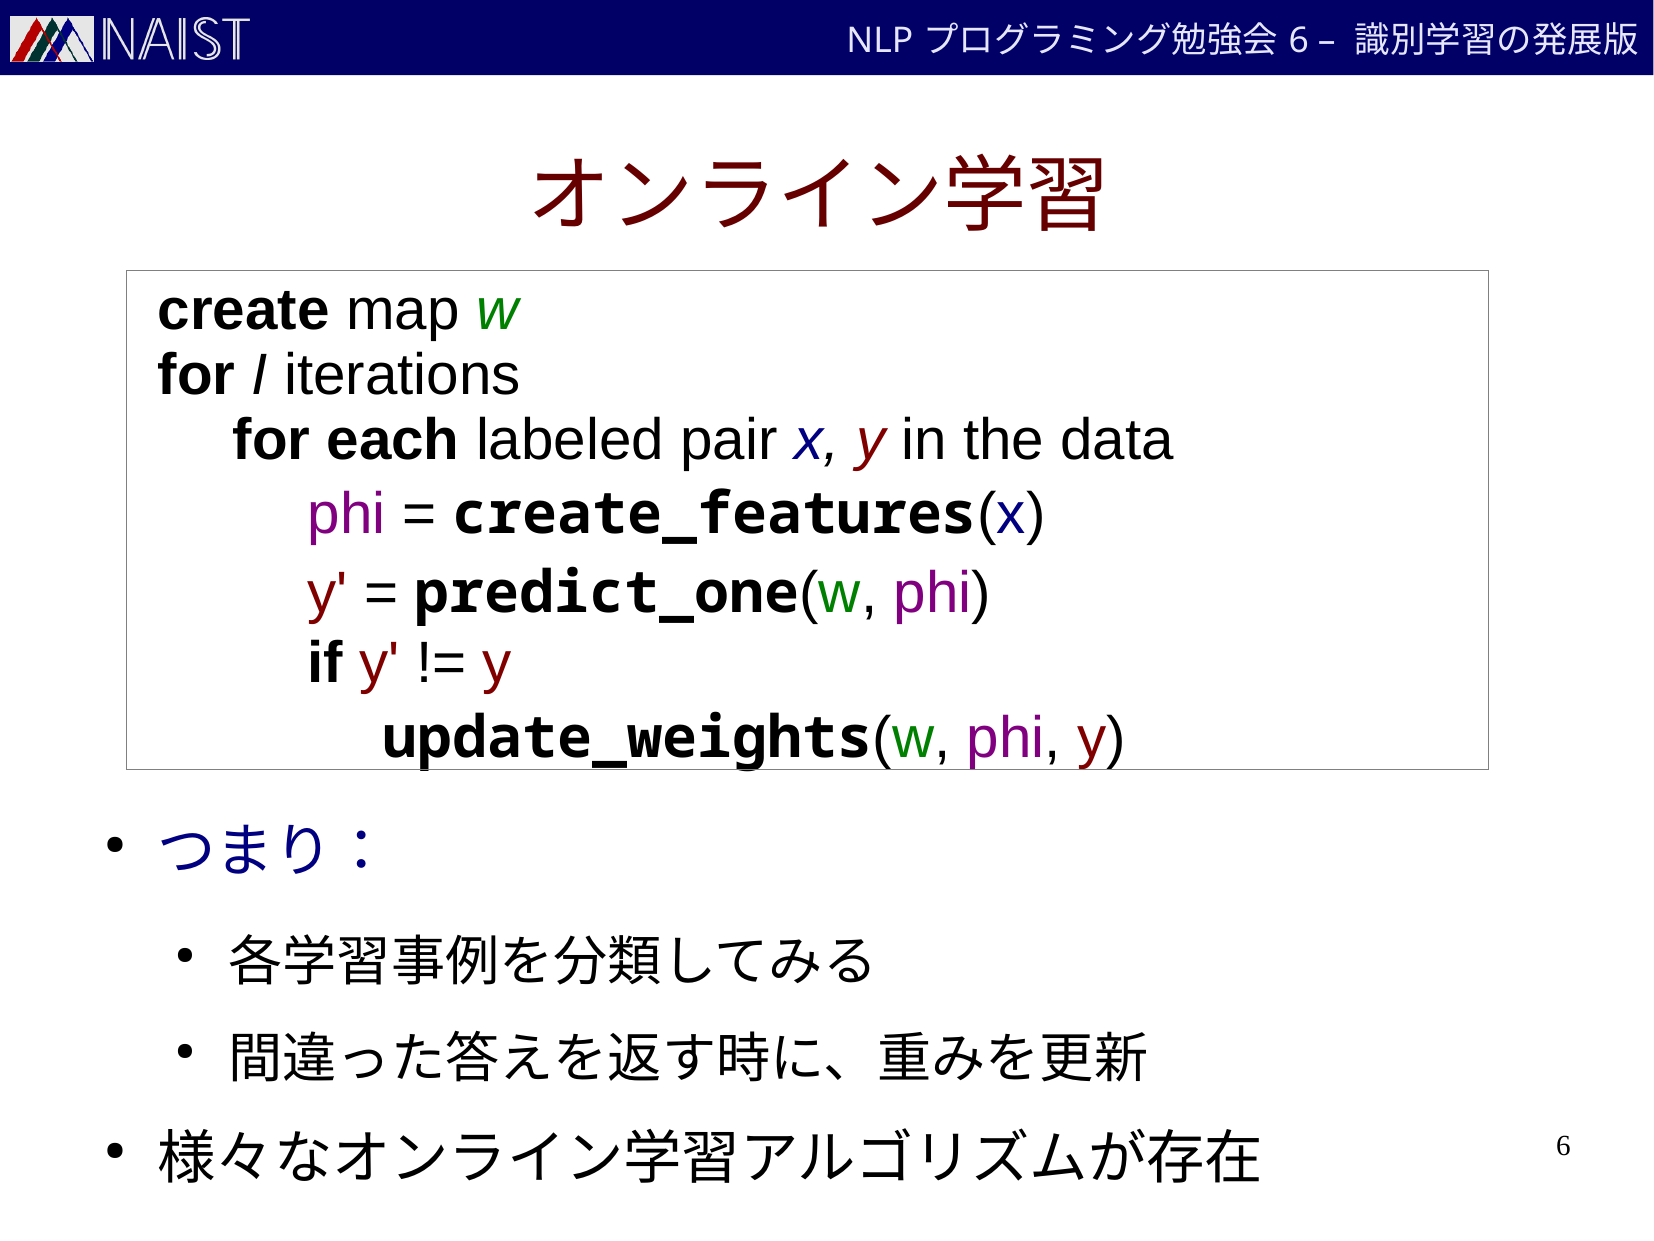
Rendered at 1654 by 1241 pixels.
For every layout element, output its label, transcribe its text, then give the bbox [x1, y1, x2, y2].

picture [102, 17, 251, 60]
list create map w for I iterations for each labeled pair x, y in the data phi = create_features(x) y' = predict_one(w, phi) if y' != y update_weights(w, phi, y) つまり： 各学習事例を分類してみる 間違った答えを返す時に、重みを更新 様々なオンライン学習アルゴリズムが存在 最もシンプルで実装しやすいのがパーセプトロン [86, 276, 1576, 1190]
list create map w for I iterations for each labeled pair x, y in the data phi = create_features(x) y' = predict_one(w, phi) if y' != y update_weights(w, phi, y) つまり： 各学習事例を分類してみる 間違った答えを返す時に、重みを更新 様々なオンライン学習アルゴリズムが存在 最もシンプルで実装しやすいのがパーセプトロン [127, 276, 1488, 769]
picture [10, 16, 94, 62]
title オンライン学習 [127, 271, 1488, 276]
title オンライン学習 [75, 92, 1564, 285]
